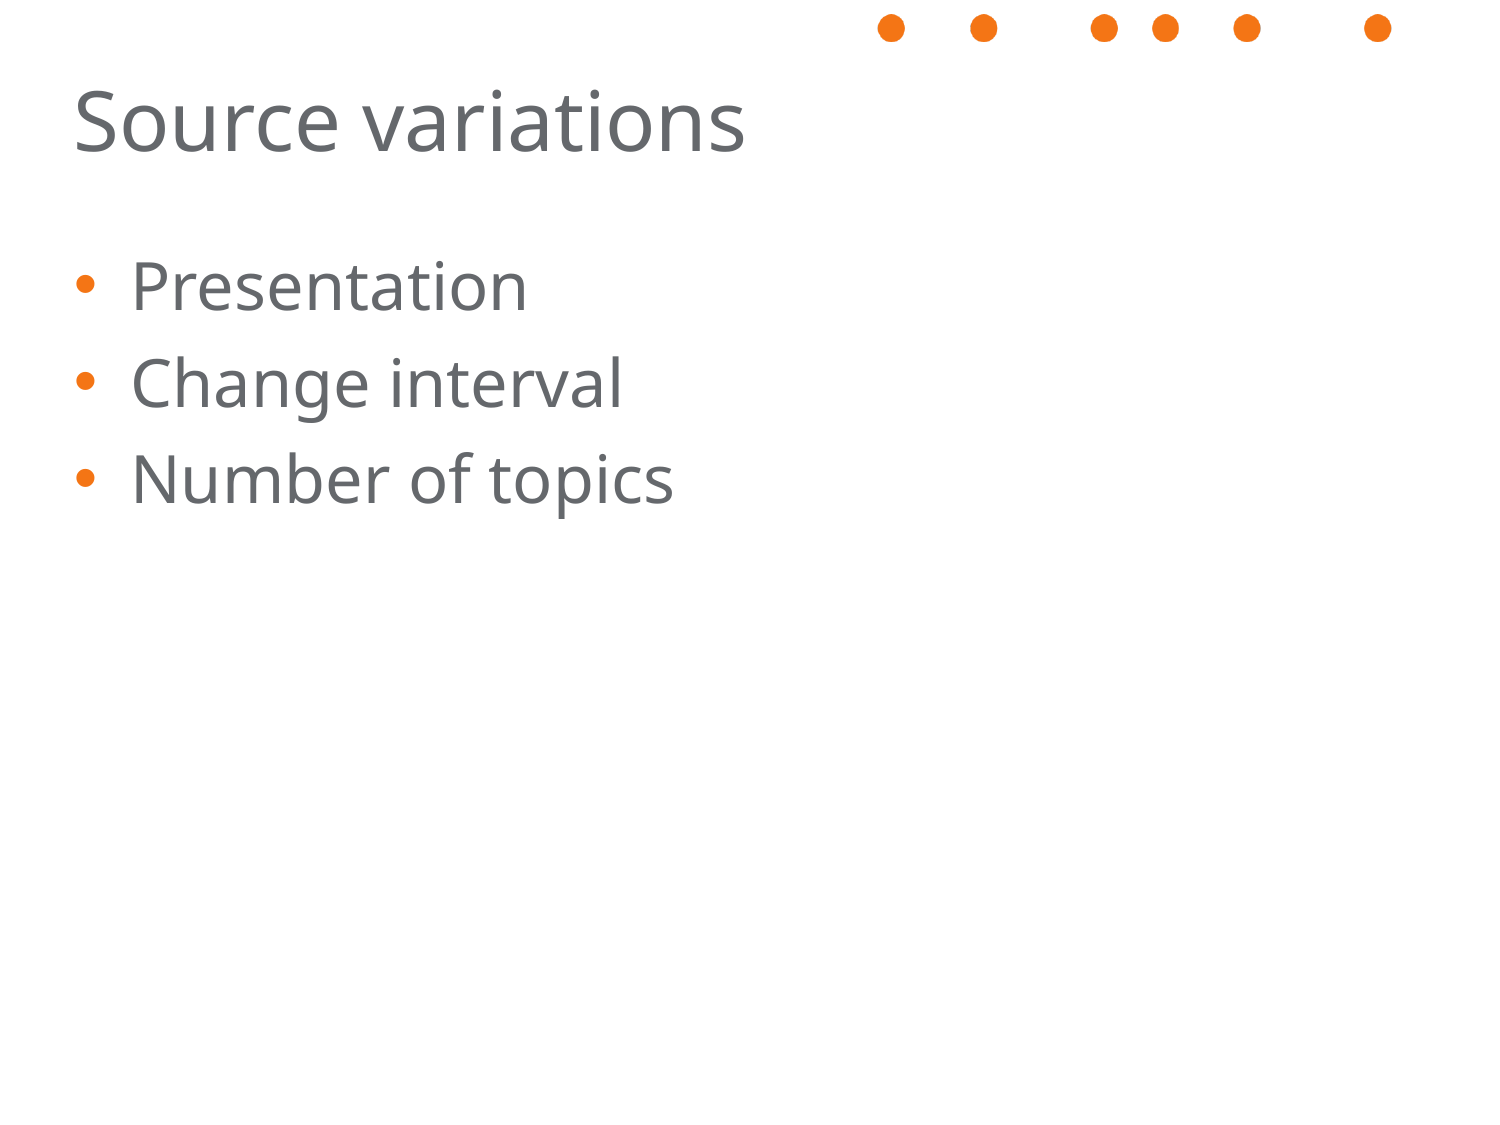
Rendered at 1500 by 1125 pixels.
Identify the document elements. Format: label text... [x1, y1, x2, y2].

title Source variations [59, 59, 1441, 178]
list Presentation Change interval Number of topics [59, 236, 1441, 1063]
picture [850, 14, 1441, 42]
